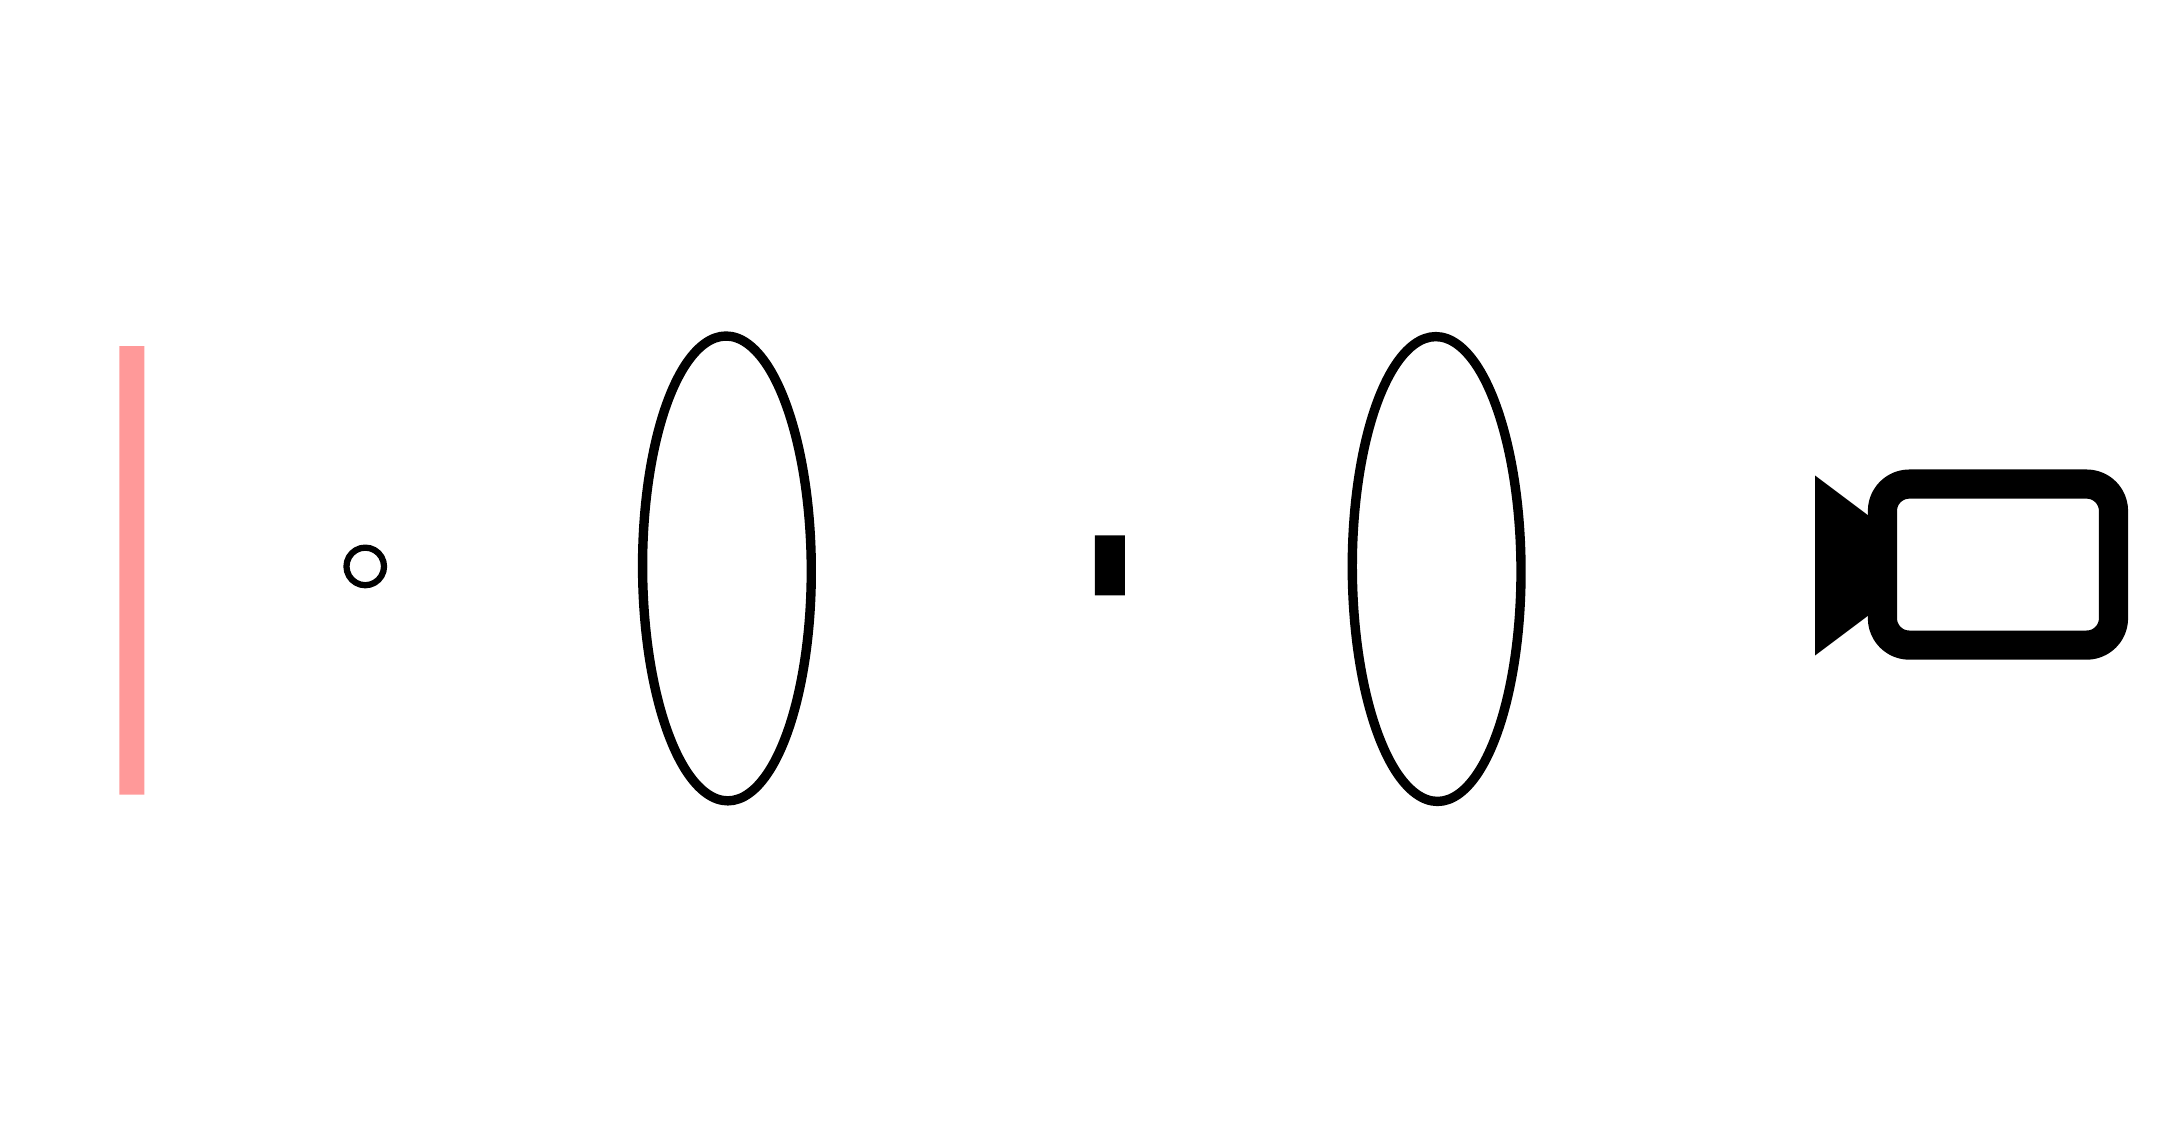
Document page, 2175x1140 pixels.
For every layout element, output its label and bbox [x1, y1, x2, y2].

text_box [1094, 535, 1125, 596]
text_box [1882, 484, 2114, 646]
text_box [1815, 475, 1876, 656]
text_box [1352, 336, 1522, 802]
text_box [642, 336, 812, 801]
